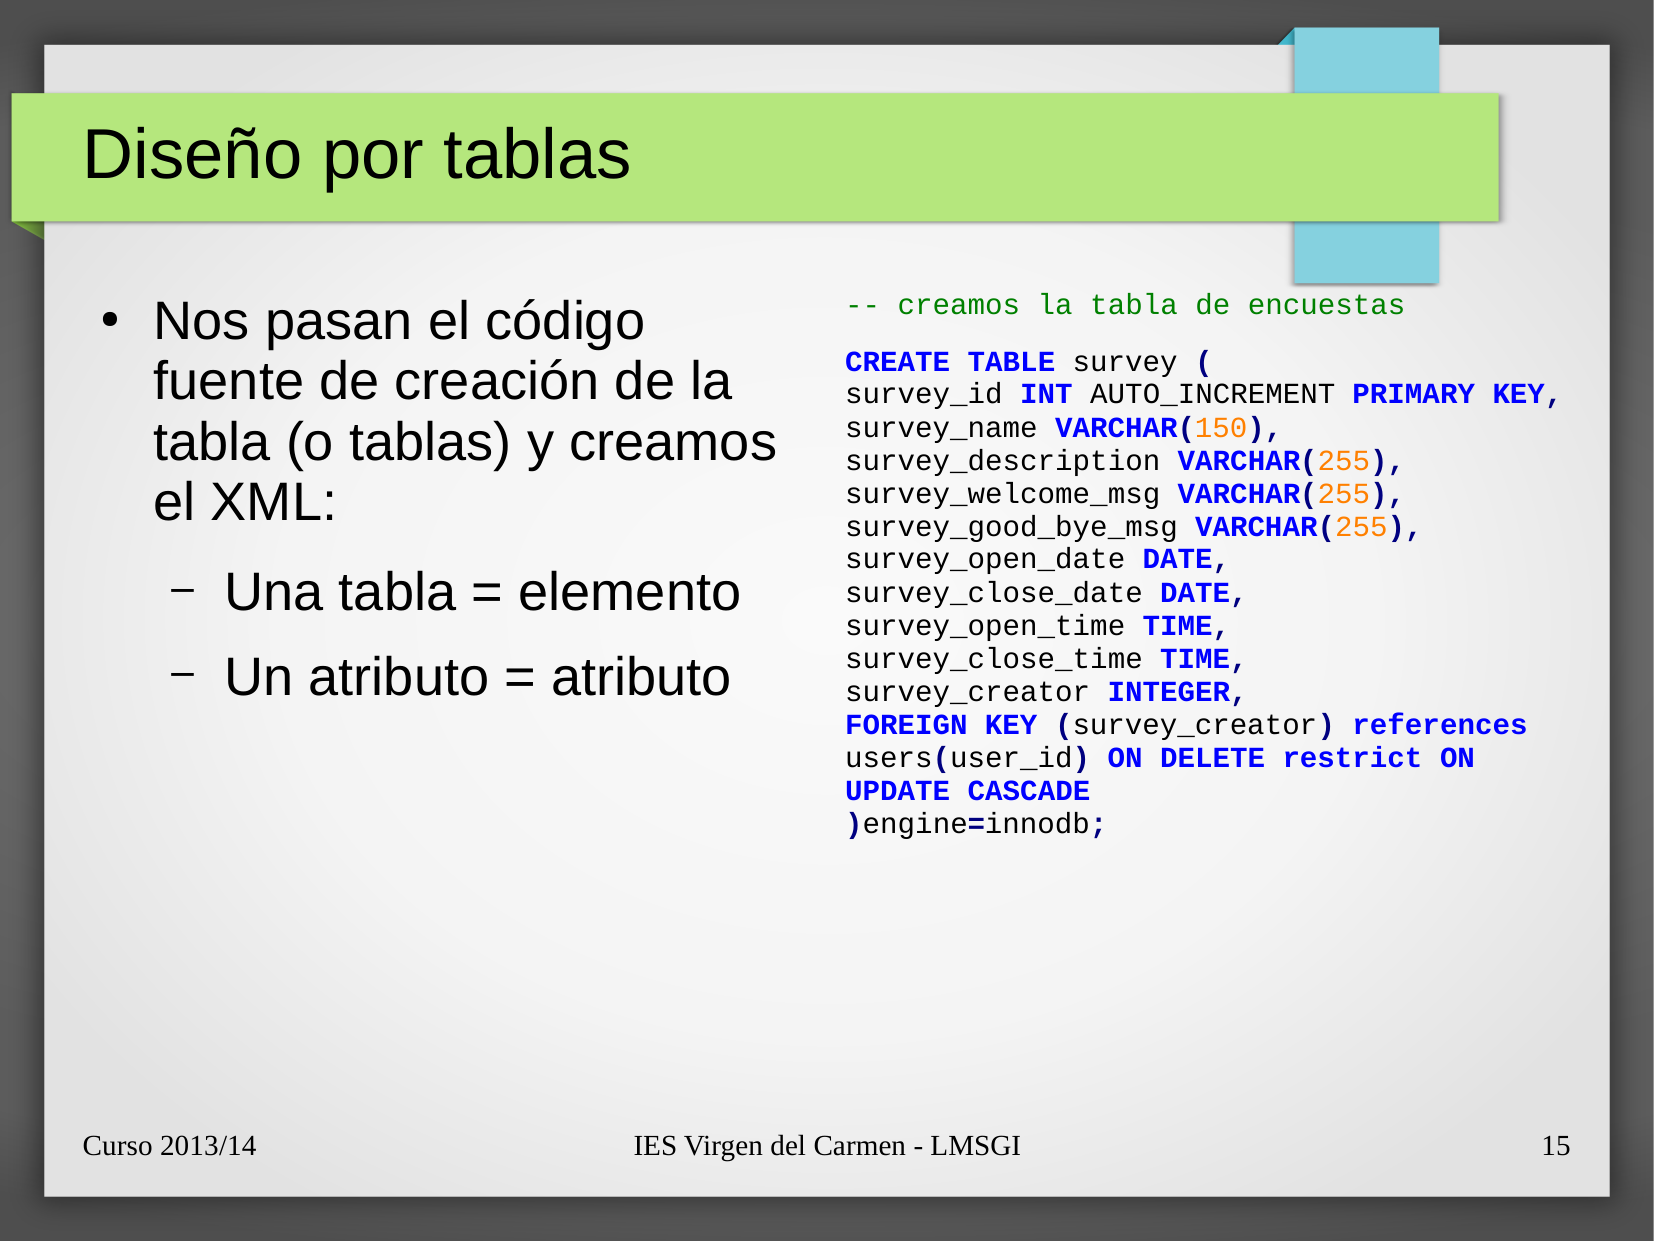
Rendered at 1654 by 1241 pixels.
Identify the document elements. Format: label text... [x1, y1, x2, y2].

title Diseño por tablas [82, 94, 1264, 213]
list Nos pasan el código fuente de creación de la tabla (o tablas) y creamos el XML: Una tabla = elemento Un atributo = atributo [82, 290, 809, 1109]
list -- creamos la tabla de encuestas CREATE TABLE survey ( survey_id INT AUTO_INCREMENT PRIMARY KEY, survey_name VARCHAR(150), survey_description VARCHAR(255), survey_welcome_msg VARCHAR(255), survey_good_bye_msg VARCHAR(255), survey_open_date DATE, survey_close_date DATE, survey_open_time TIME, survey_close_time TIME, survey_creator INTEGER, FOREIGN KEY (survey_creator) references users(user_id) ON DELETE restrict ON UPDATE CASCADE )engine=innodb; [845, 290, 1572, 1109]
picture [0, 0, 1654, 1241]
